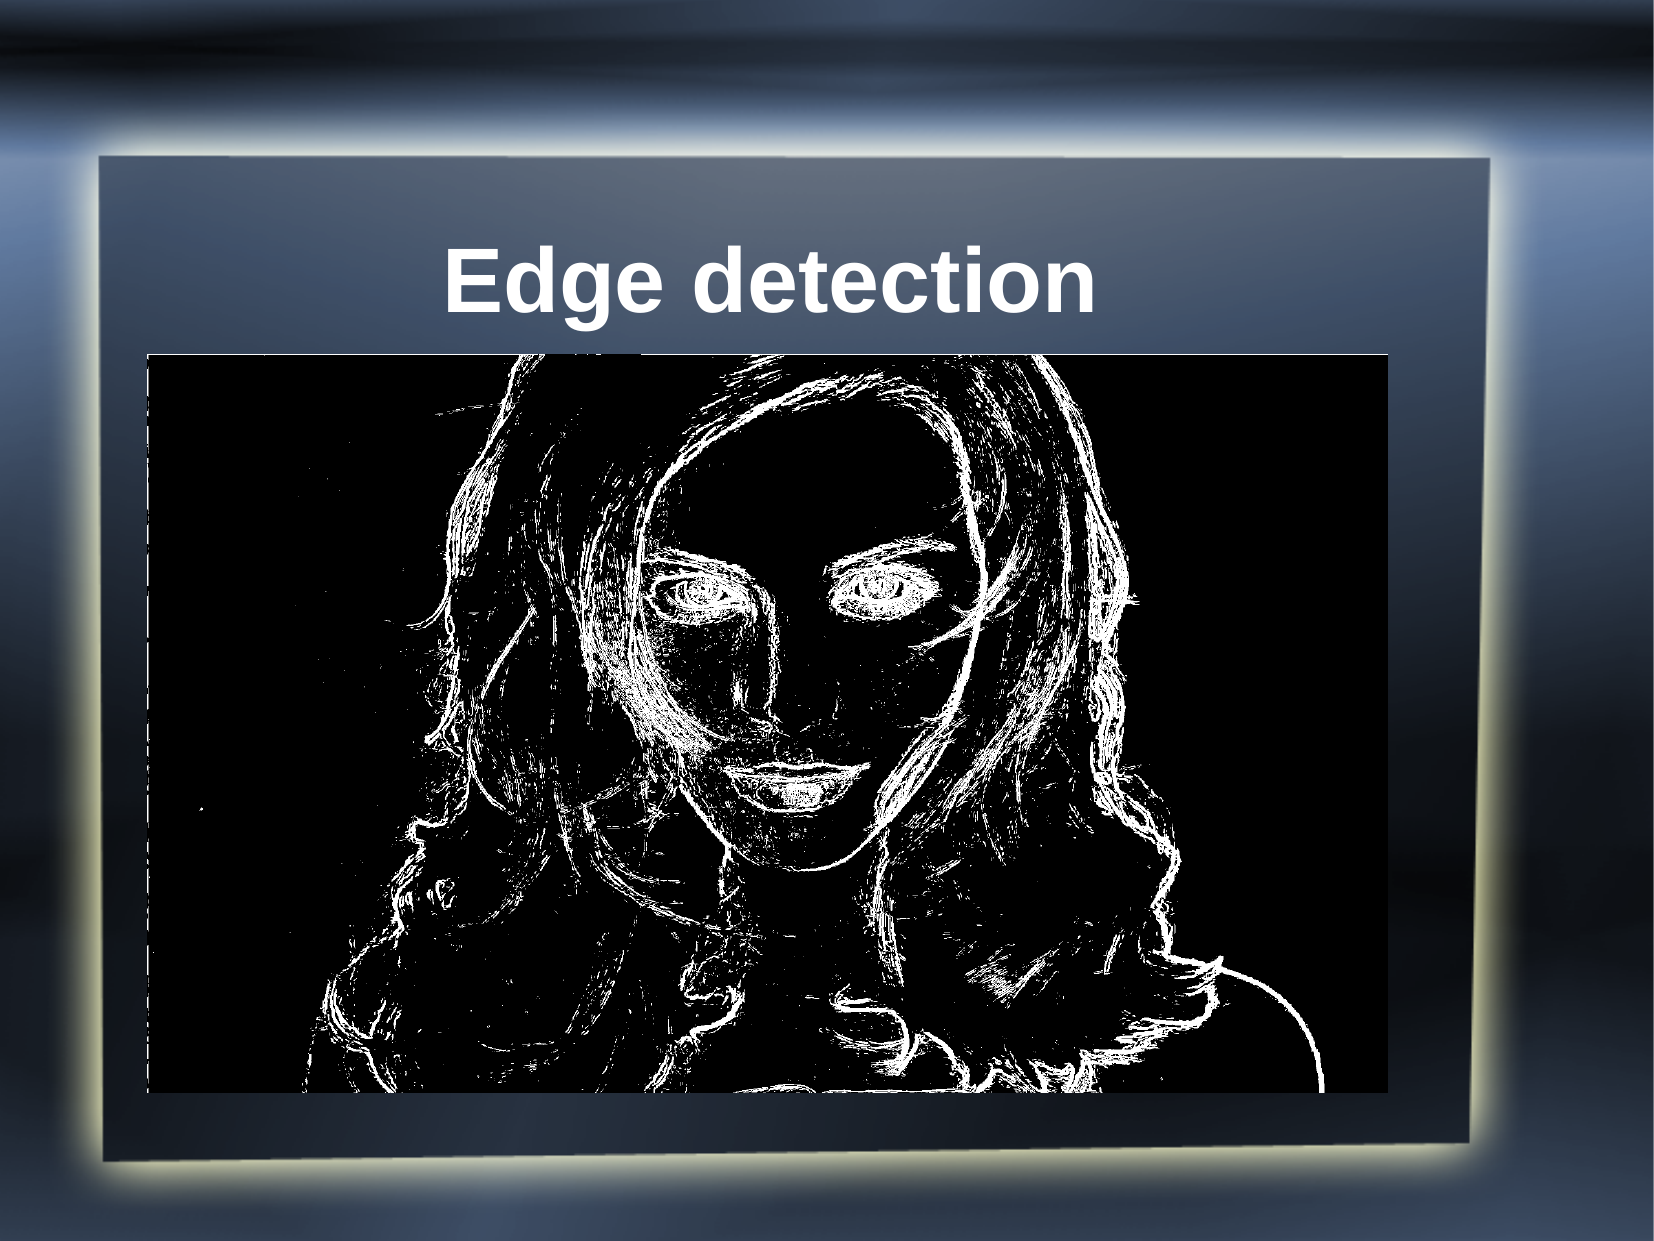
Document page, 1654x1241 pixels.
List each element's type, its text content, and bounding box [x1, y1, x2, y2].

picture [0, 0, 1654, 1241]
title Edge detection [124, 177, 1418, 384]
